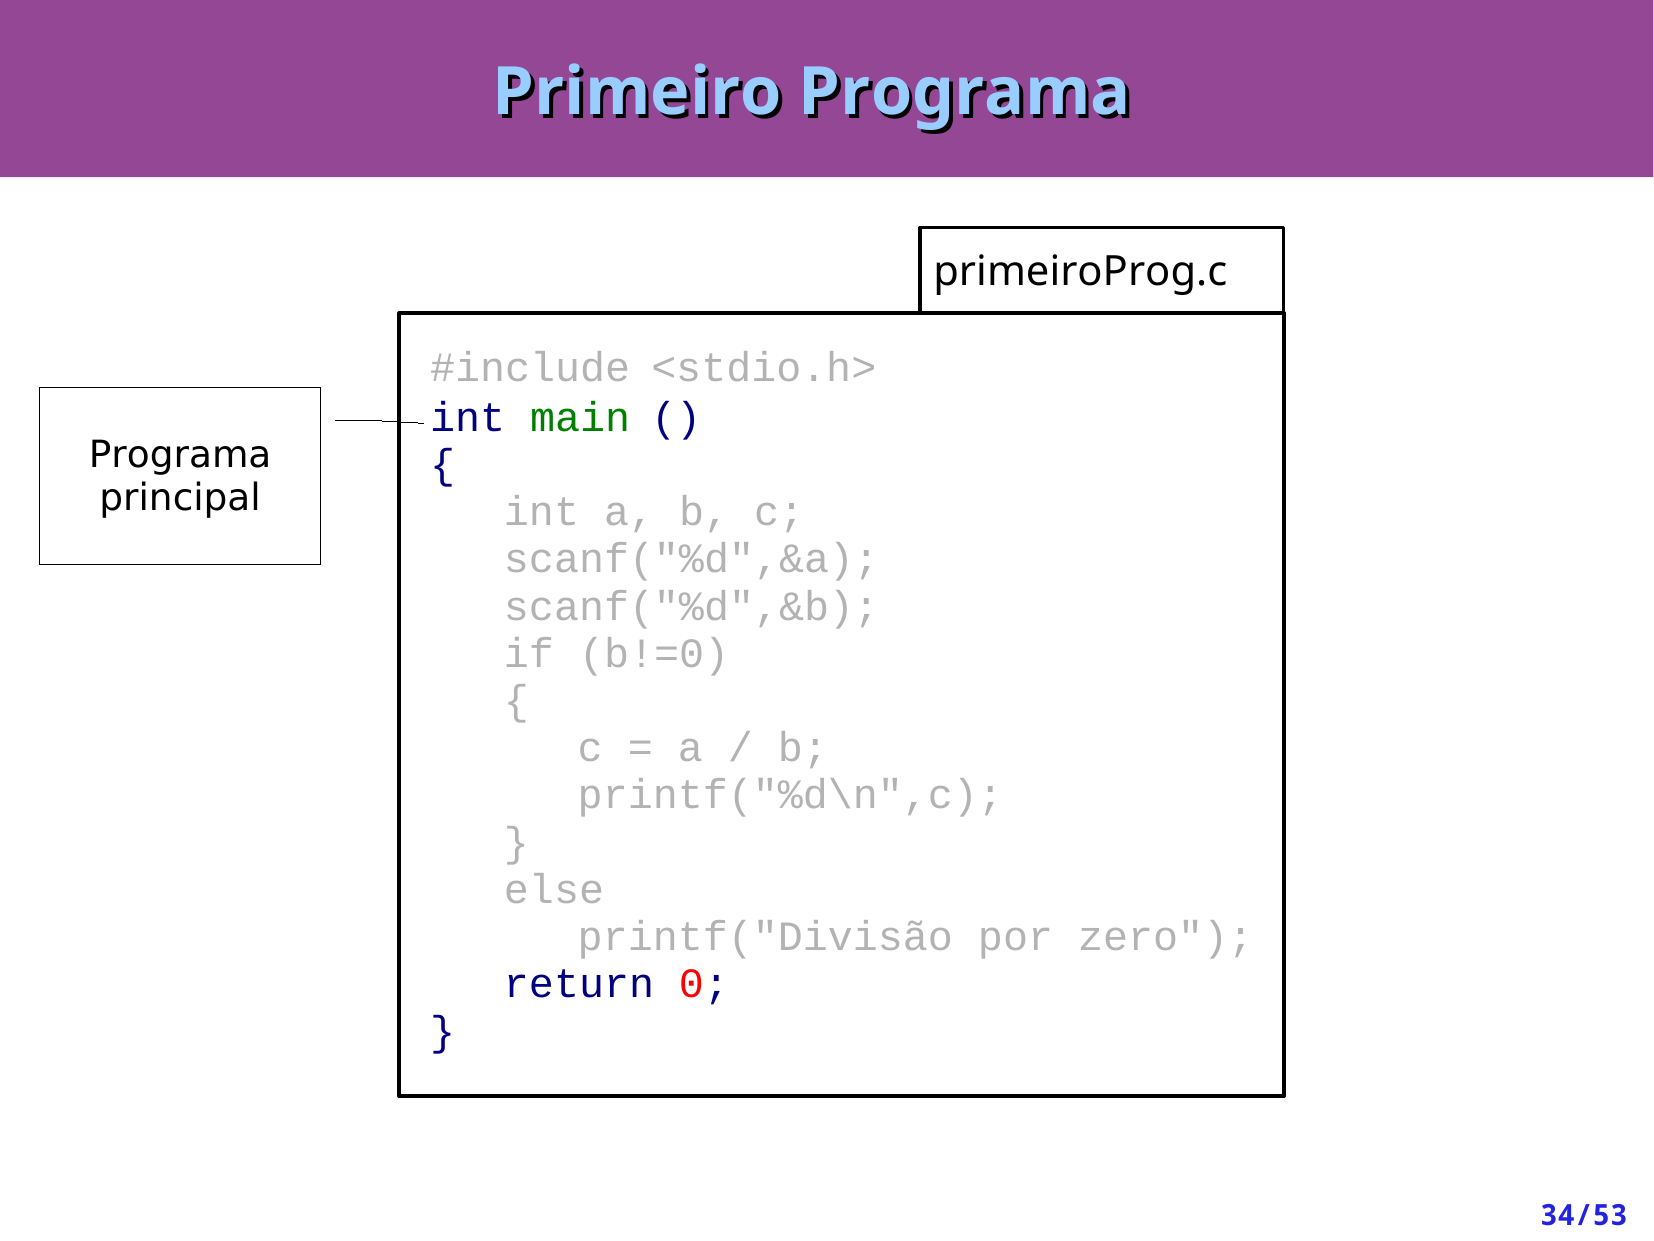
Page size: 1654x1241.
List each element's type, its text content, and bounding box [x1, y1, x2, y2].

text_box Programa principal [40, 387, 321, 565]
text_box primeiroProg.c [919, 227, 1284, 314]
title Primeiro Programa [0, 0, 1654, 178]
text_box #include <stdio.h> int main () { int a, b, c; scanf("%d",&a); scanf("%d",&b); if (b!=0) { c = a / b; printf("%d\n",c); } else printf("Divisão por zero"); return 0; } [399, 312, 1284, 1097]
